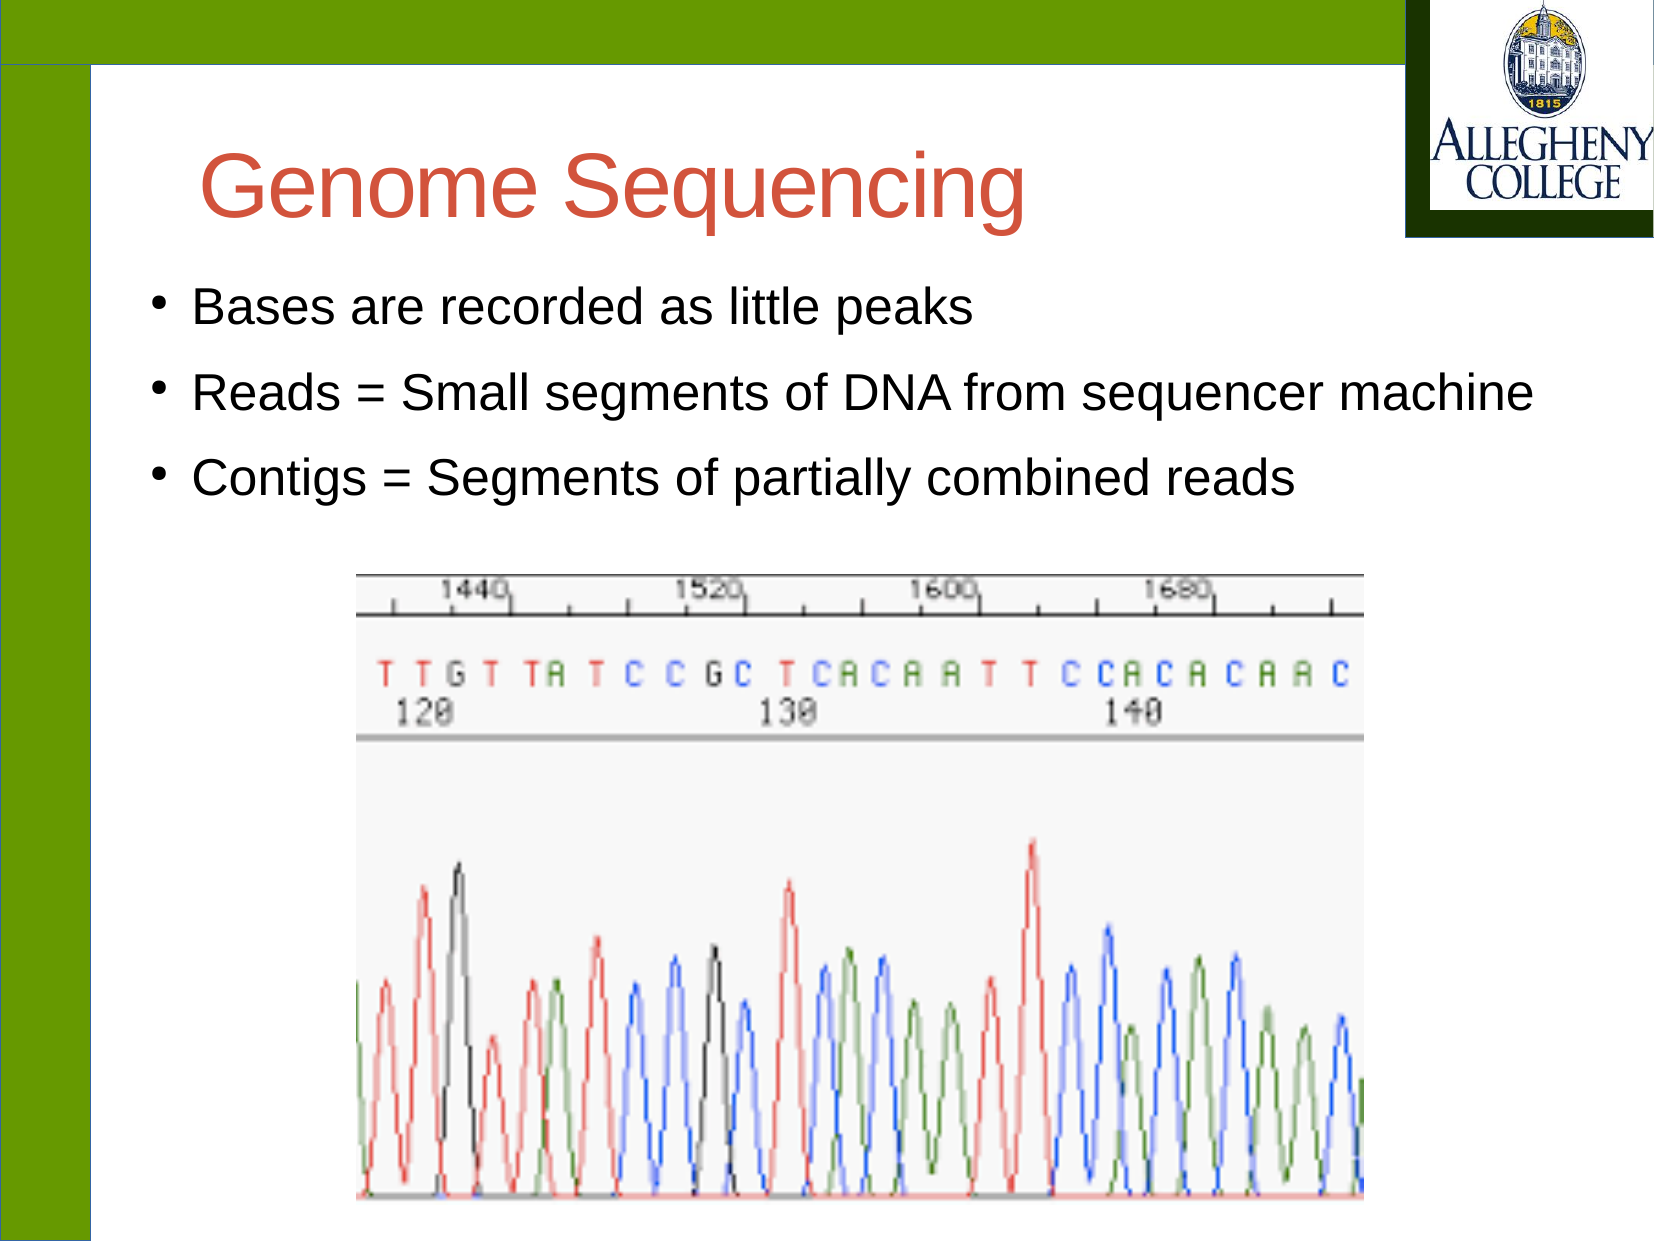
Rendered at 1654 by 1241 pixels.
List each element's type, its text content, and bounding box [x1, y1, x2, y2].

picture [356, 574, 1364, 1205]
text_box [0, 0, 1654, 1241]
title Genome Sequencing [183, 99, 1237, 262]
list Bases are recorded as little peaks Reads = Small segments of DNA from sequencer machine Contigs = Segments of partially combined reads [135, 272, 1648, 508]
picture [1430, 0, 1654, 210]
